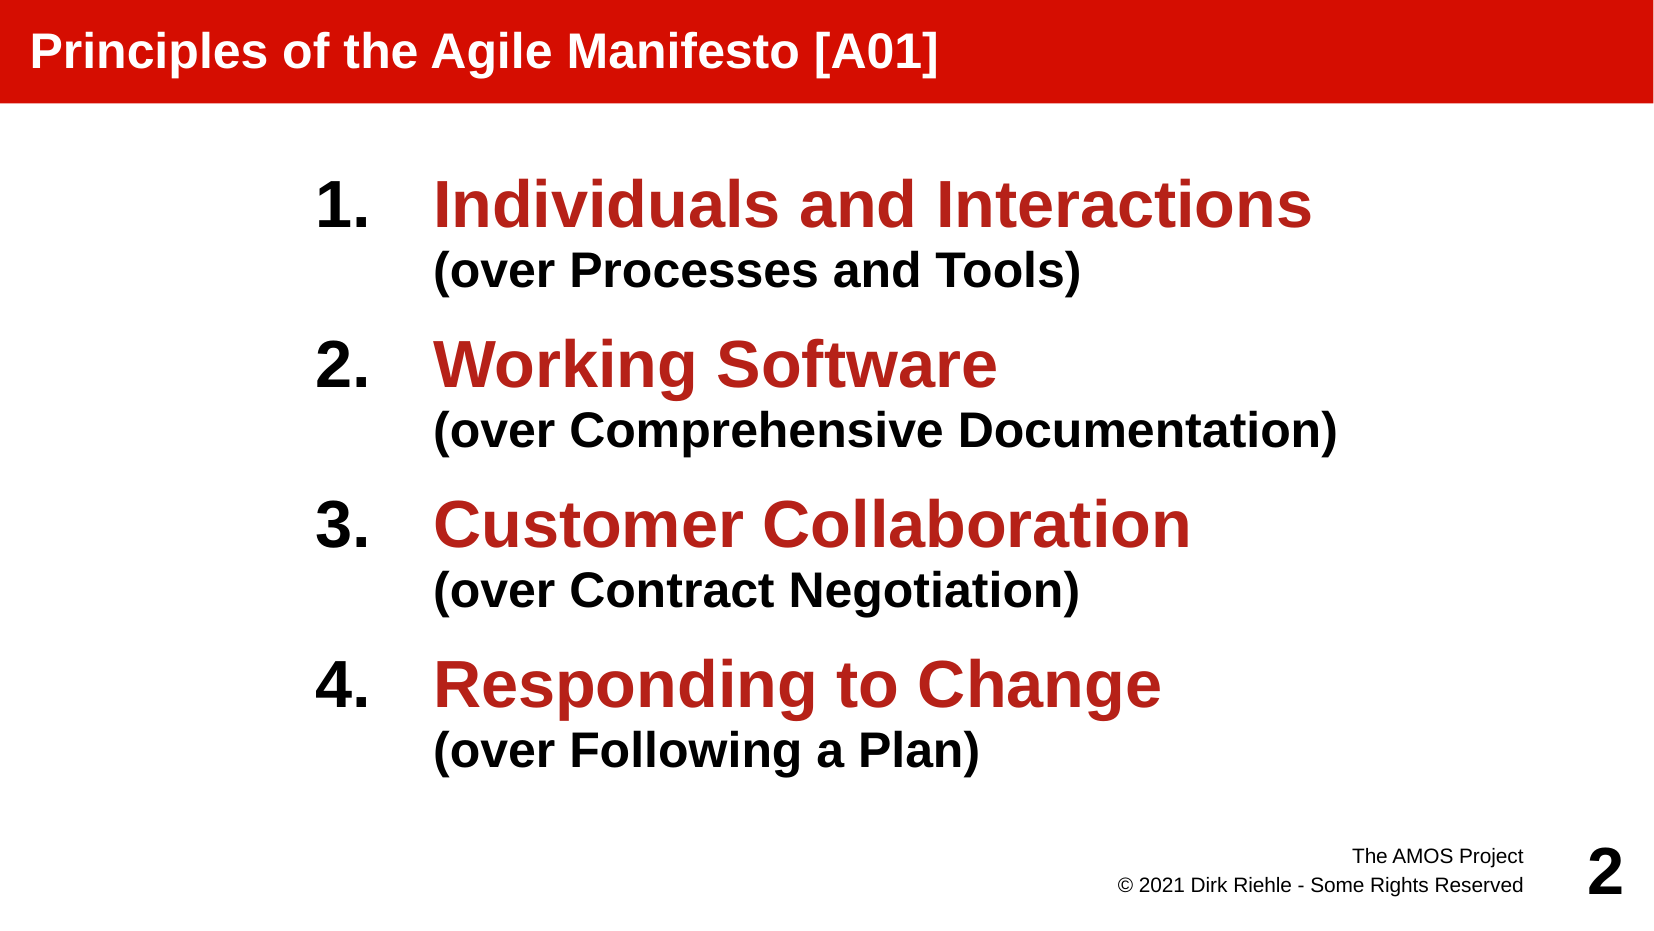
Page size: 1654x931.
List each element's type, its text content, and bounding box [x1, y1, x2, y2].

subtitle Individuals and Interactions (over Processes and Tools) Working Software (over Comprehensive Documentation) Customer Collaboration (over Contract Negotiation) Responding to Change (over Following a Plan) [29, 132, 1625, 813]
title Principles of the Agile Manifesto [A01] [0, 0, 1654, 104]
